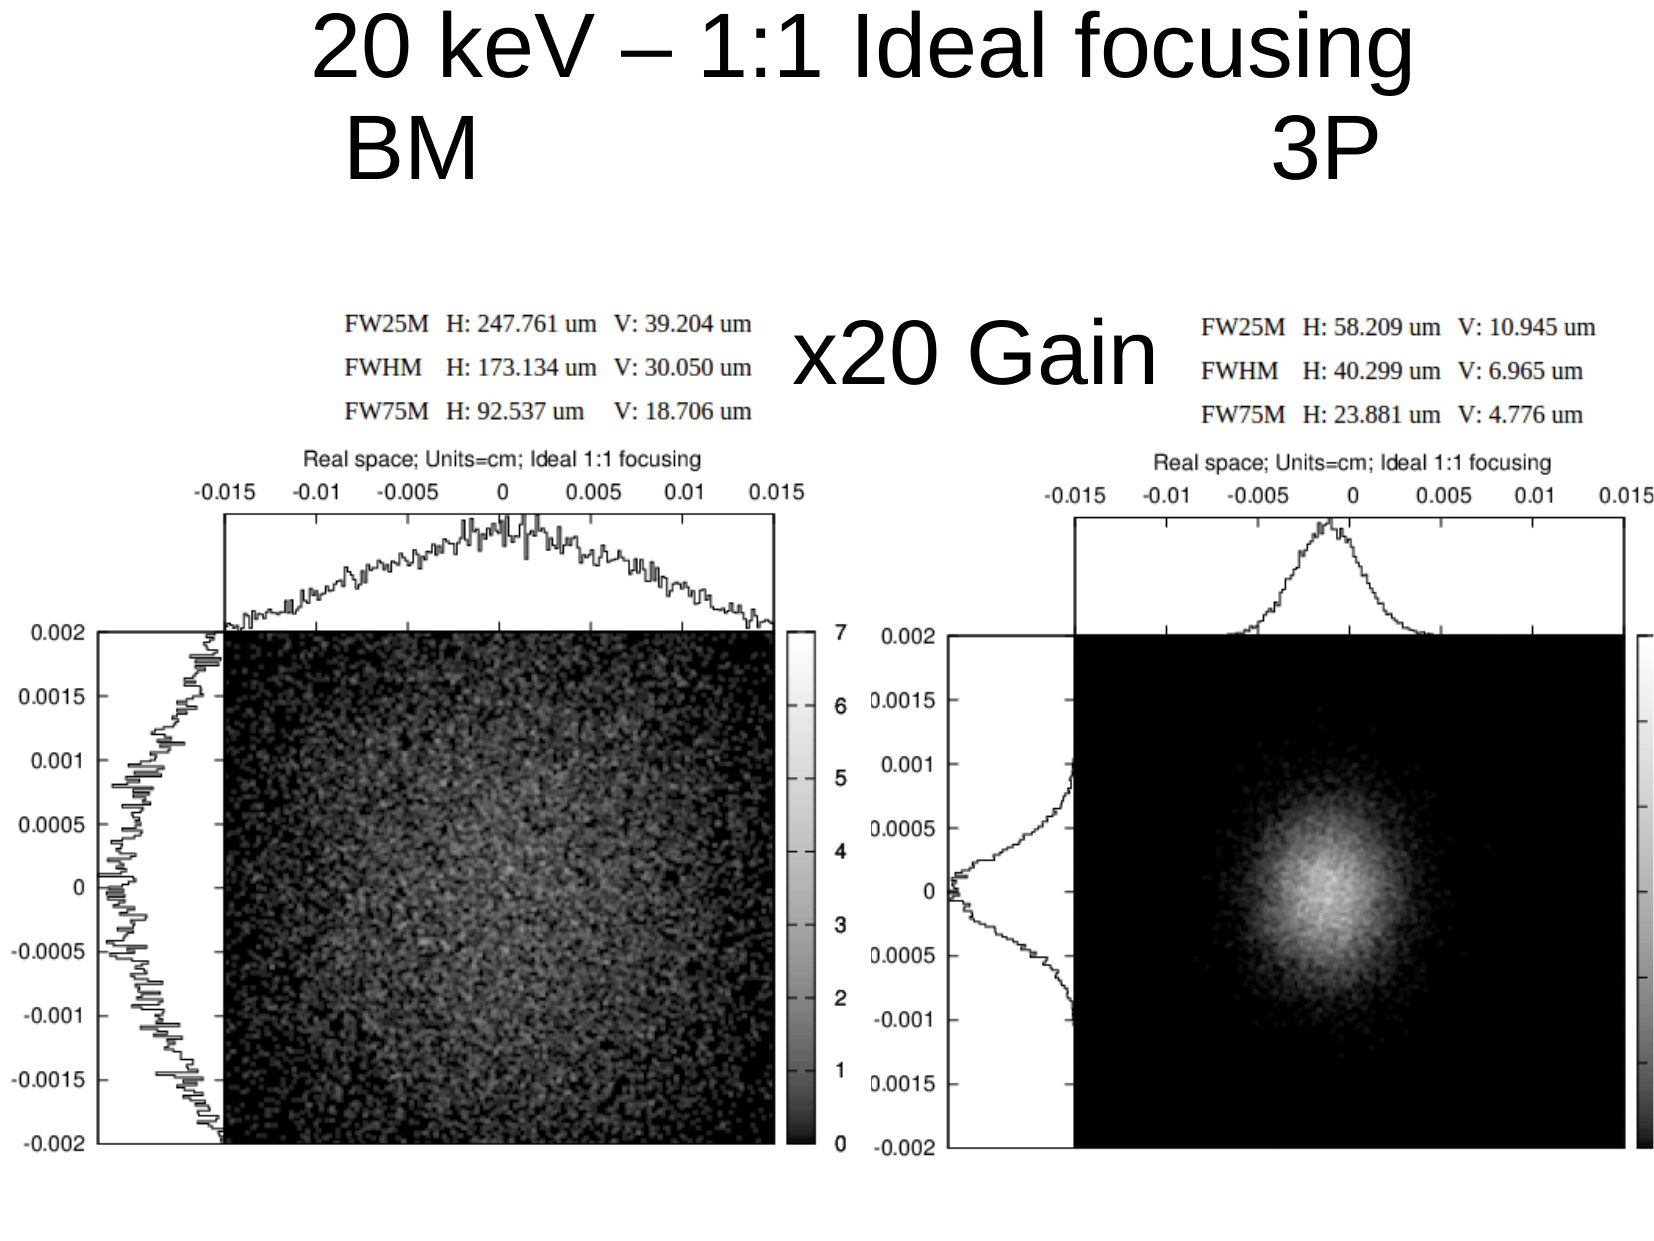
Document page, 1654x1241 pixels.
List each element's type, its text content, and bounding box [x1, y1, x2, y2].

title 20 keV – 1:1 Ideal focusing BM 3P x20 Gain [120, 0, 1609, 405]
picture [6, 284, 1654, 1182]
